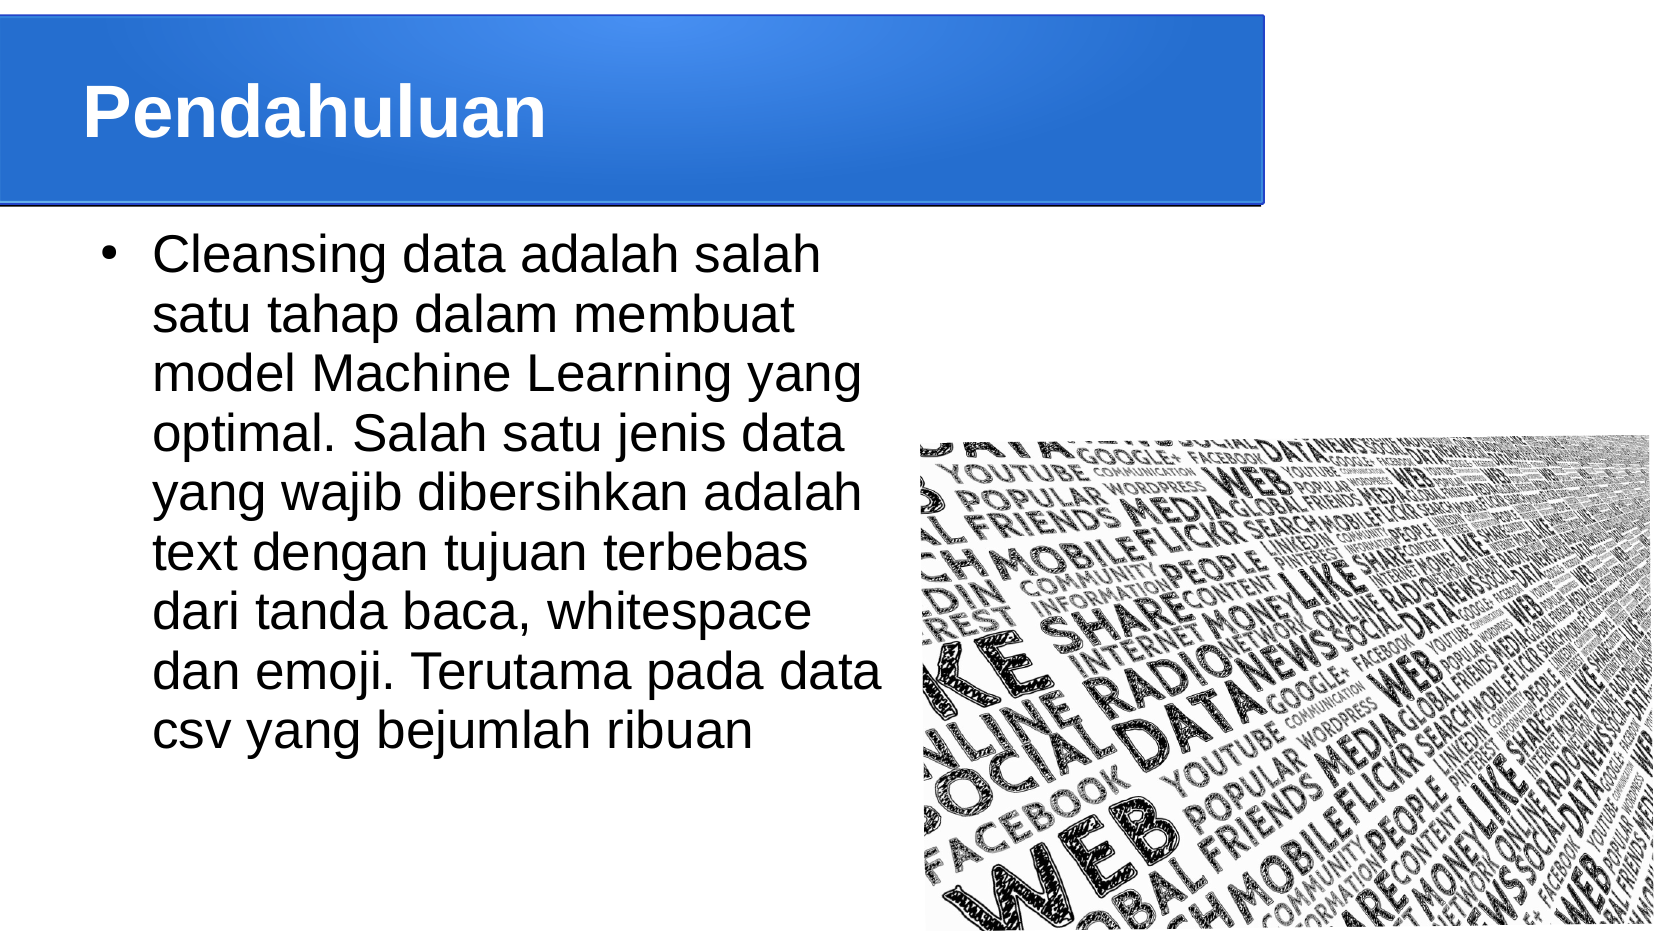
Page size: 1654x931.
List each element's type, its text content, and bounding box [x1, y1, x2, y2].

title Pendahuluan [82, 35, 1235, 189]
picture [919, 435, 1654, 931]
list Cleansing data adalah salah satu tahap dalam membuat model Machine Learning yang optimal. Salah satu jenis data yang wajib dibersihkan adalah text dengan tujuan terbebas dari tanda baca, whitespace dan emoji. Terutama pada data csv yang bejumlah ribuan [82, 224, 901, 764]
